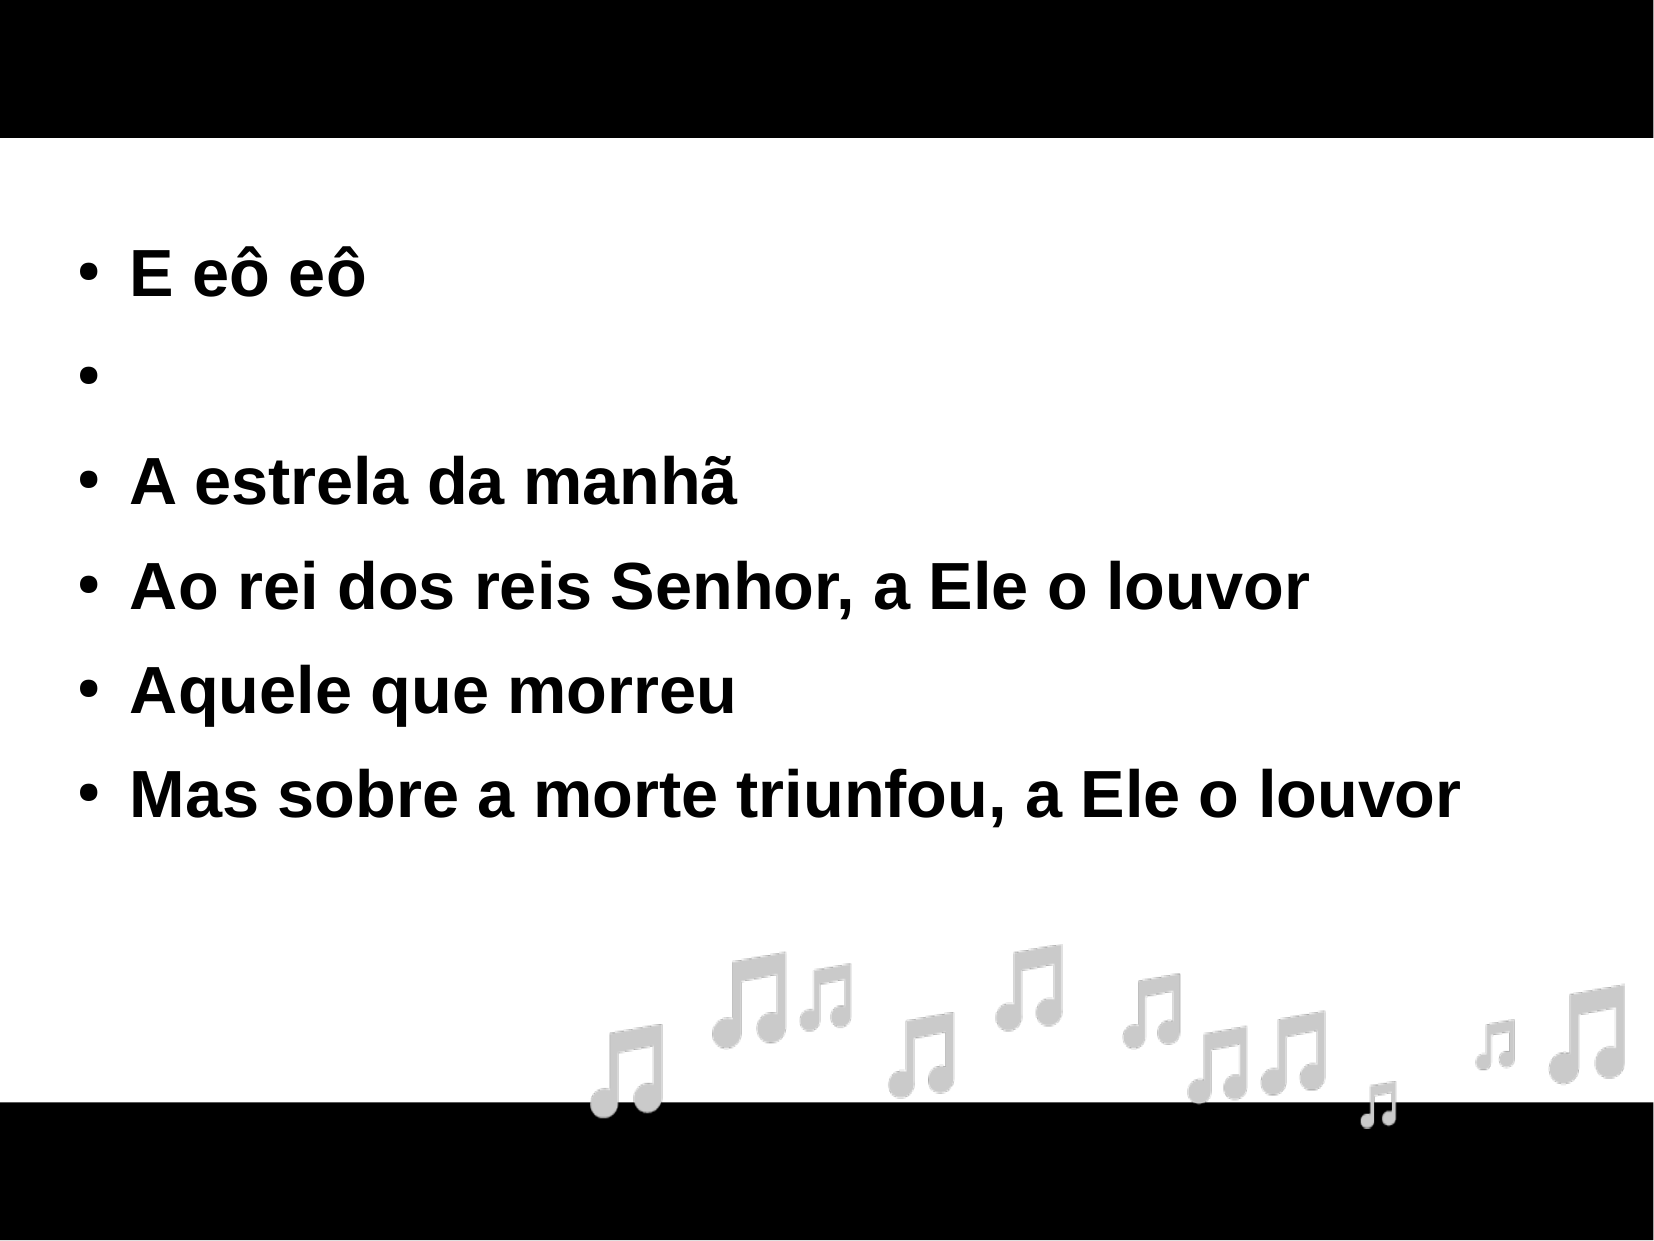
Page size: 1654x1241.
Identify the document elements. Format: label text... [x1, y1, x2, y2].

list E eô eô A estrela da manhã Ao rei dos reis Senhor, a Ele o louvor Aquele que morreu Mas sobre a morte triunfou, a Ele o louvor [59, 236, 1595, 1024]
